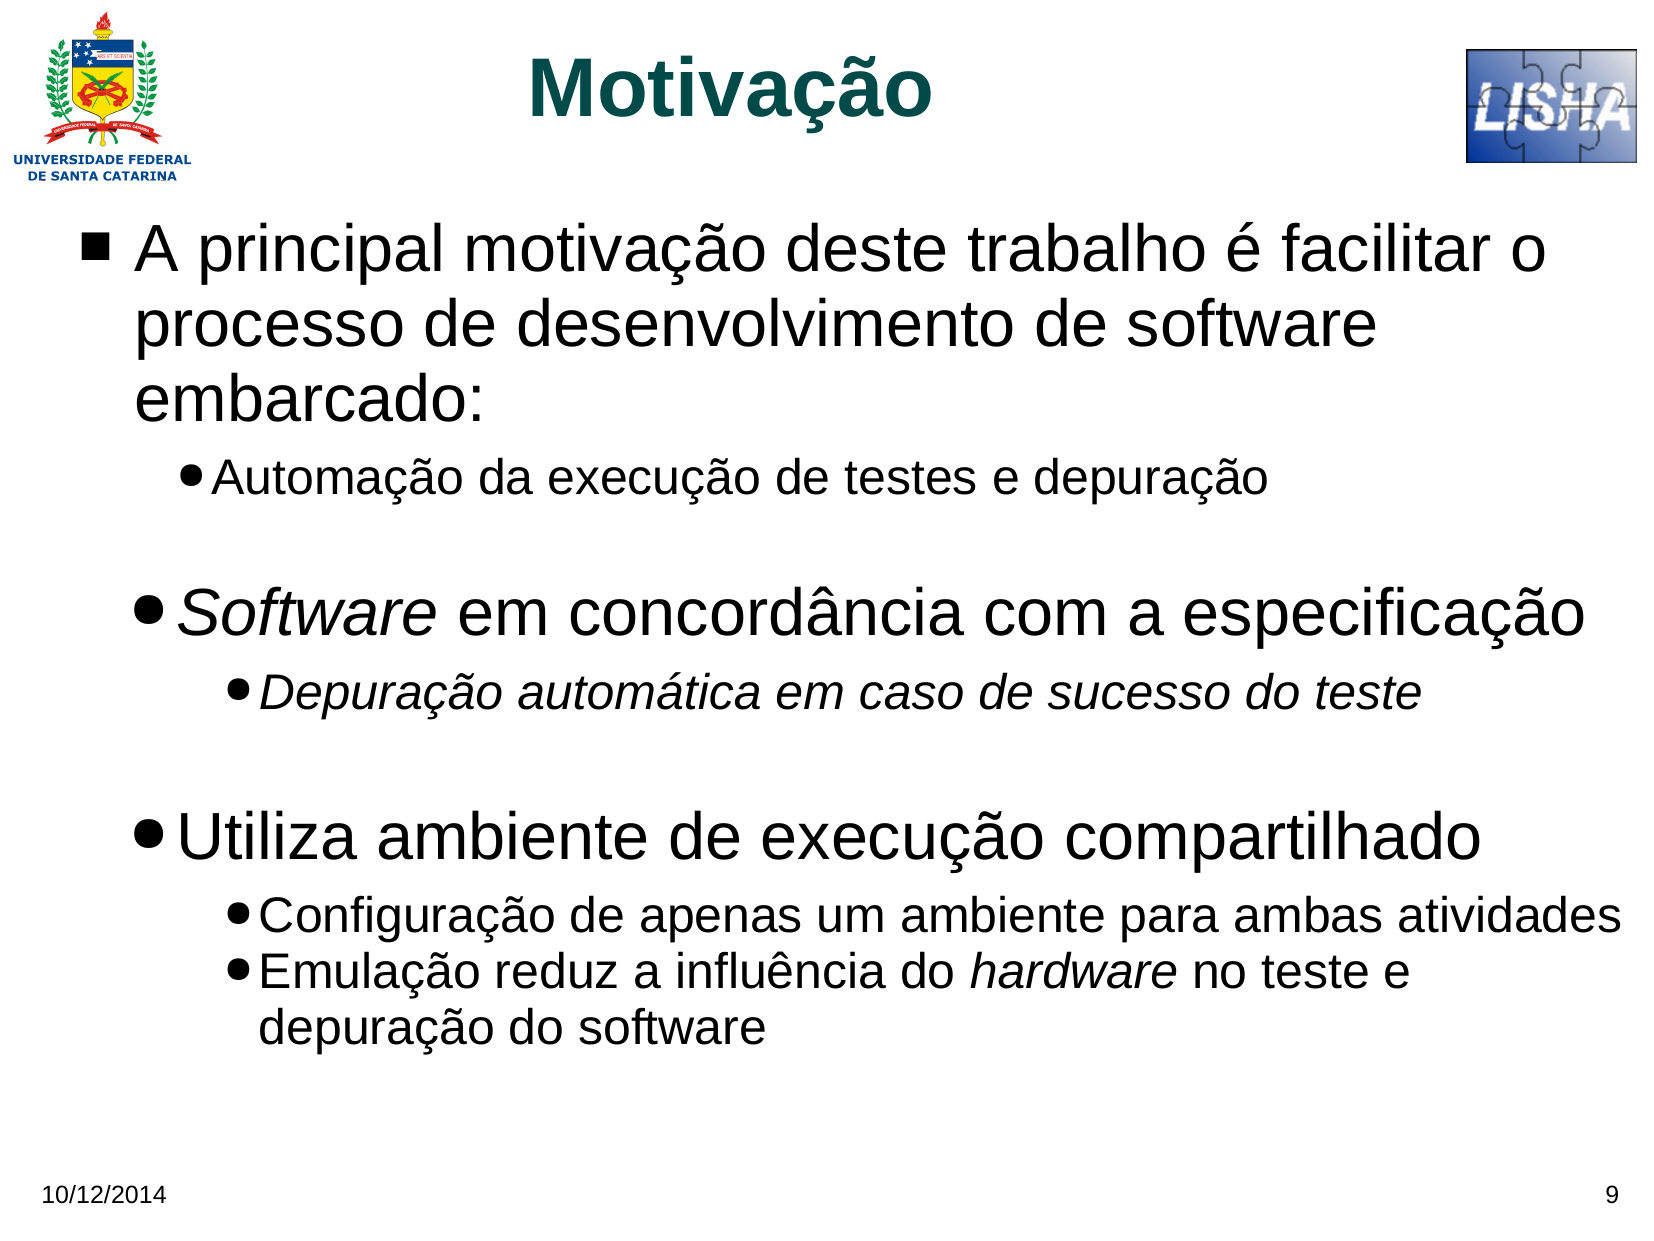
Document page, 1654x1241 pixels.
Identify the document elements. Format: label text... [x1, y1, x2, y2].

picture [1466, 49, 1637, 163]
title Motivação [37, 37, 1426, 151]
list A principal motivação deste trabalho é facilitar o processo de desenvolvimento de software embarcado: Automação da execução de testes e depuração Software em concordância com a especificação Depuração automática em caso de sucesso do teste Utiliza ambiente de execução compartilhado Configuração de apenas um ambiente para ambas atividades Emulação reduz a influência do hardware no teste e depuração do software [34, 211, 1637, 1156]
picture [13, 6, 191, 181]
